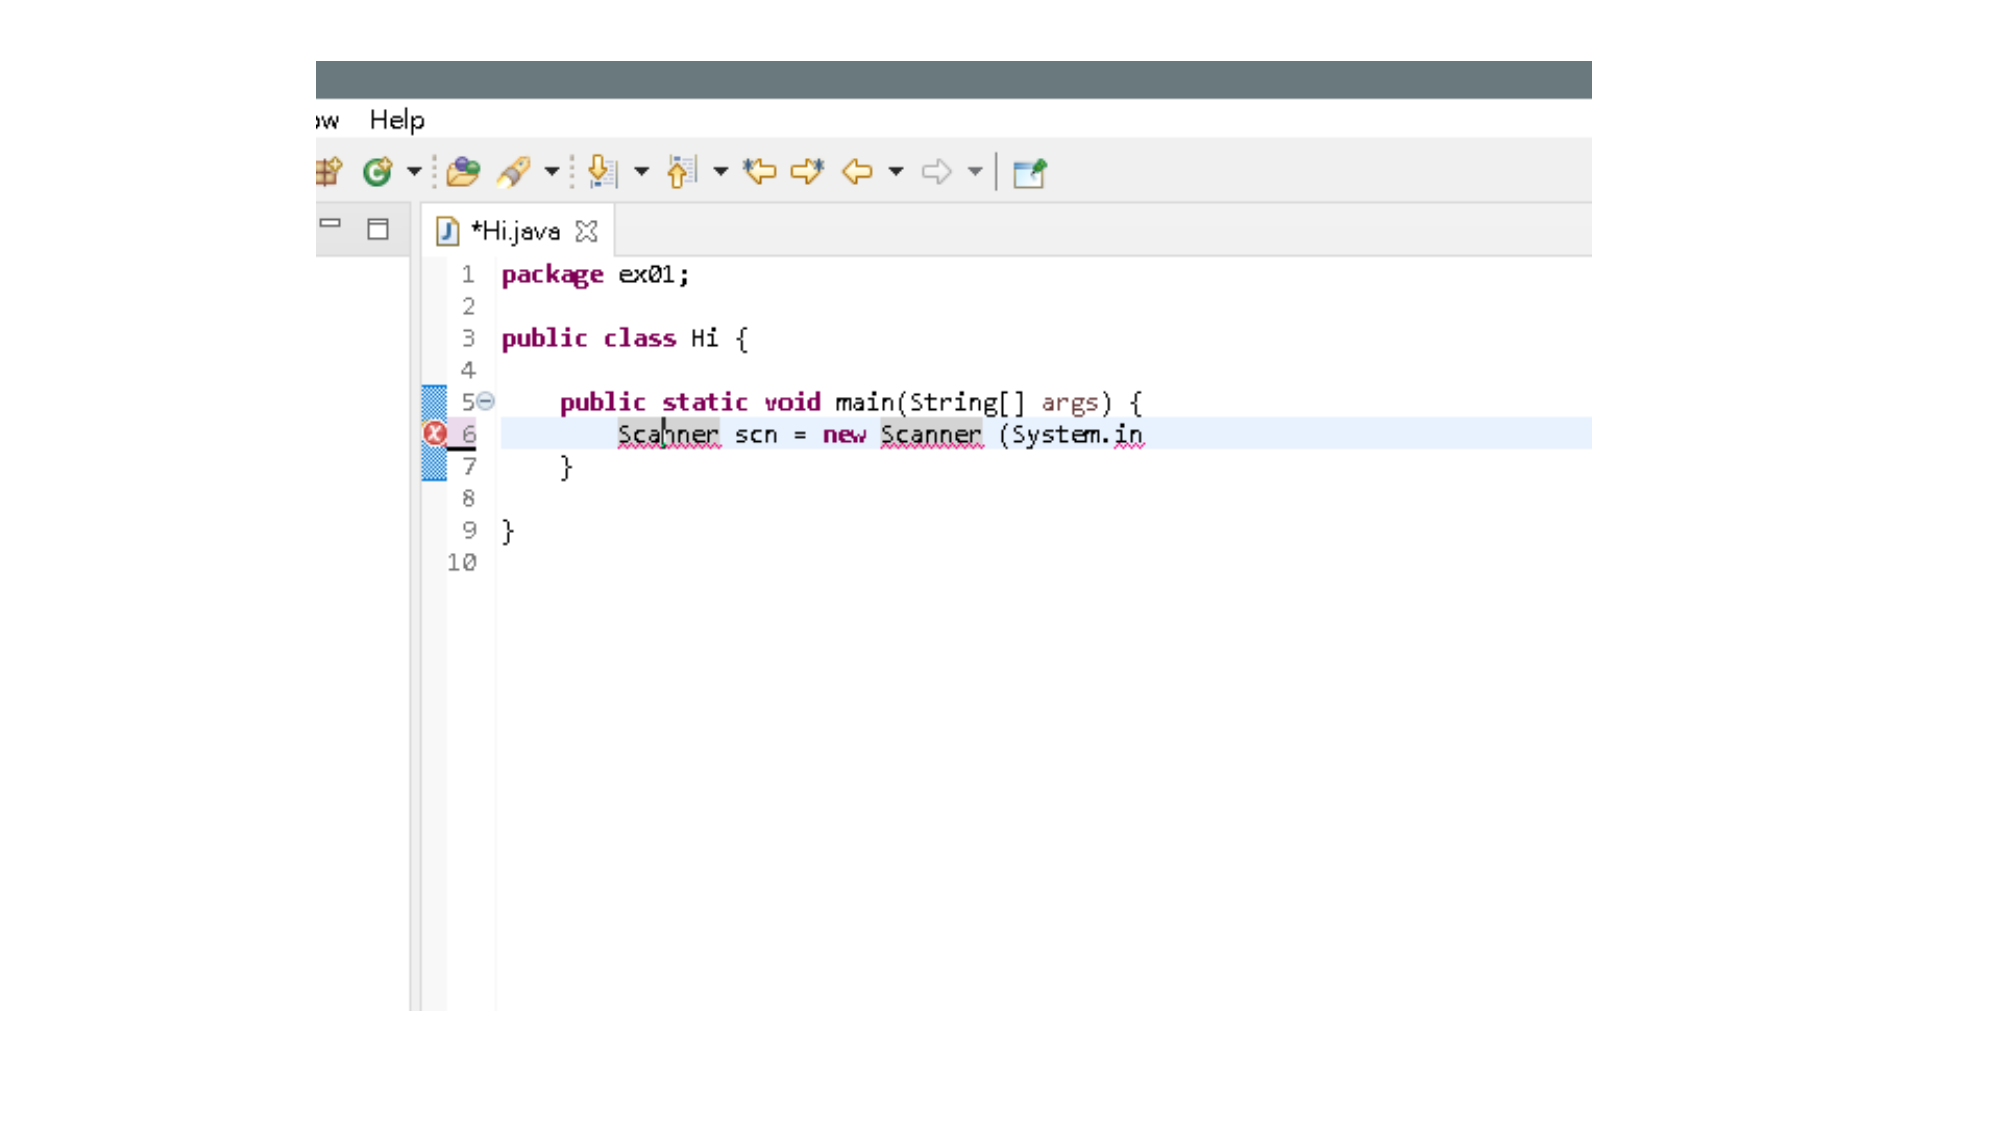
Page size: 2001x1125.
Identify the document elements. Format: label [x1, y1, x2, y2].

picture [316, 61, 1592, 1011]
